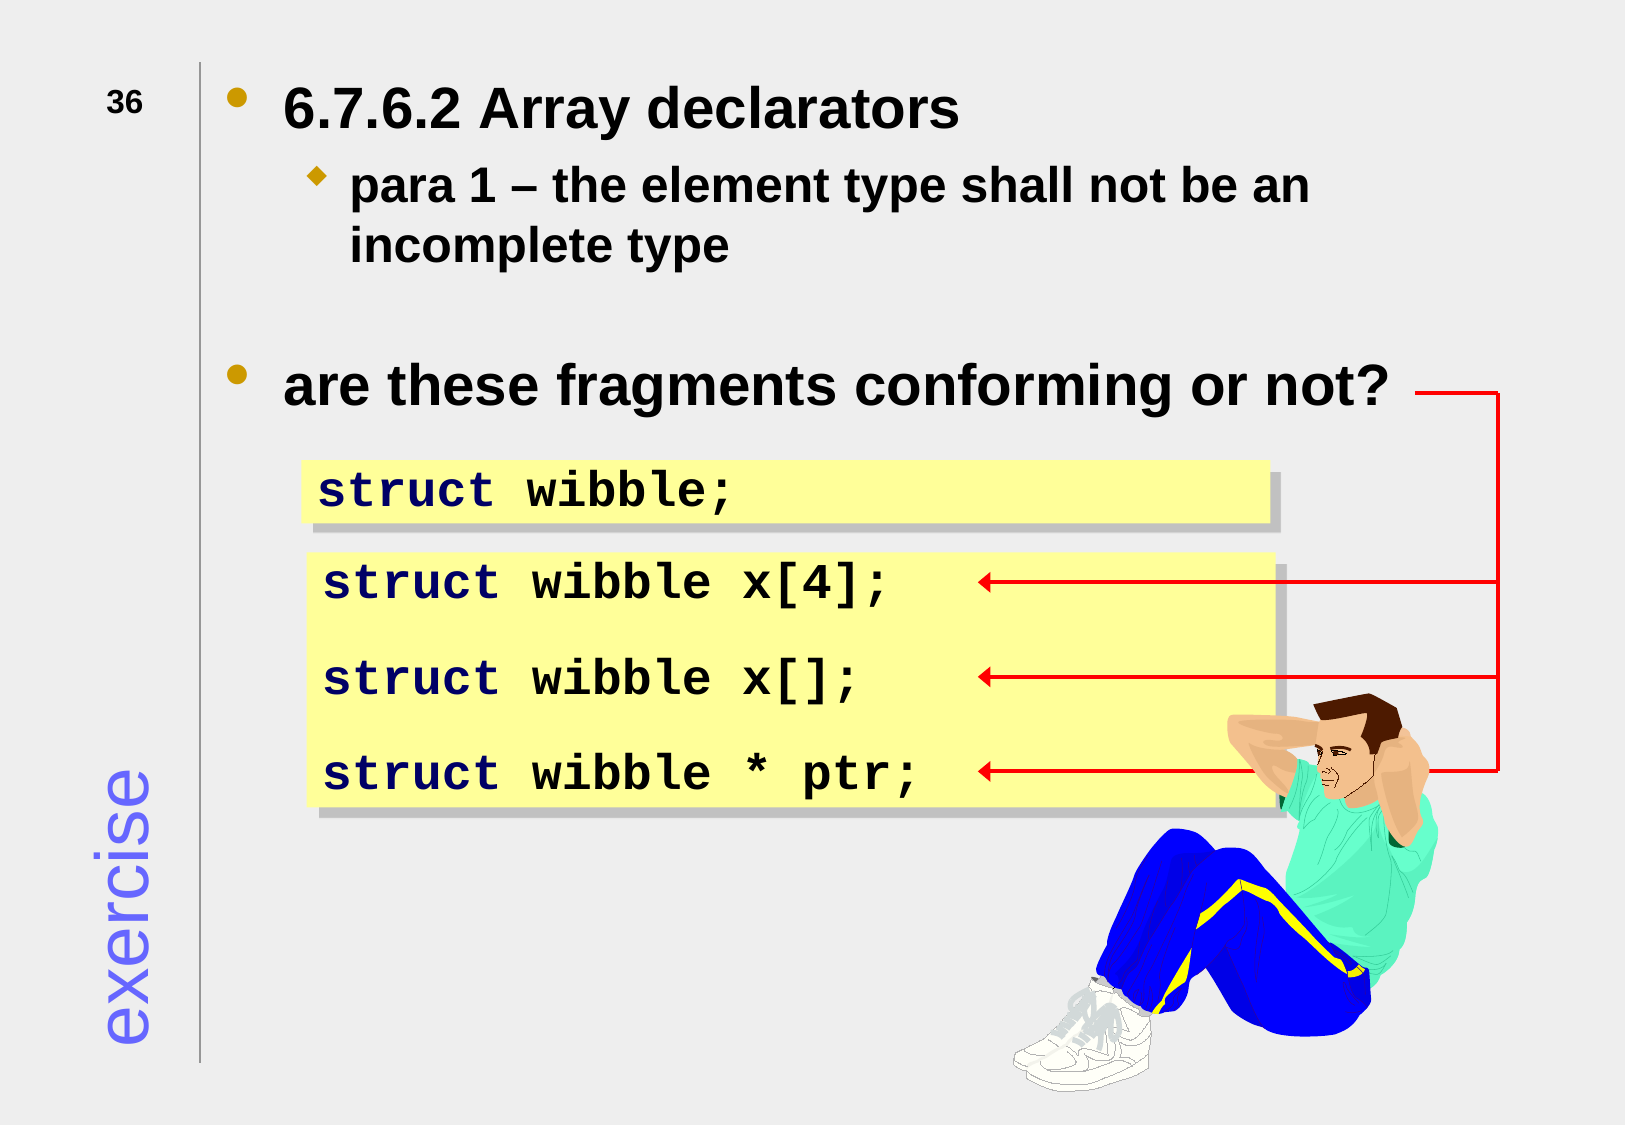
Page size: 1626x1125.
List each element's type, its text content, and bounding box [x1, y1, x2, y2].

list 6.7.6.2 Array declarators para 1 – the element type shall not be an incomplete type are these fragments conforming or not? [212, 62, 1593, 1063]
text_box [1014, 693, 1439, 1091]
text_box [1206, 948, 1262, 1028]
text_box struct wibble; [301, 460, 1271, 524]
title exercise [50, 187, 188, 1063]
